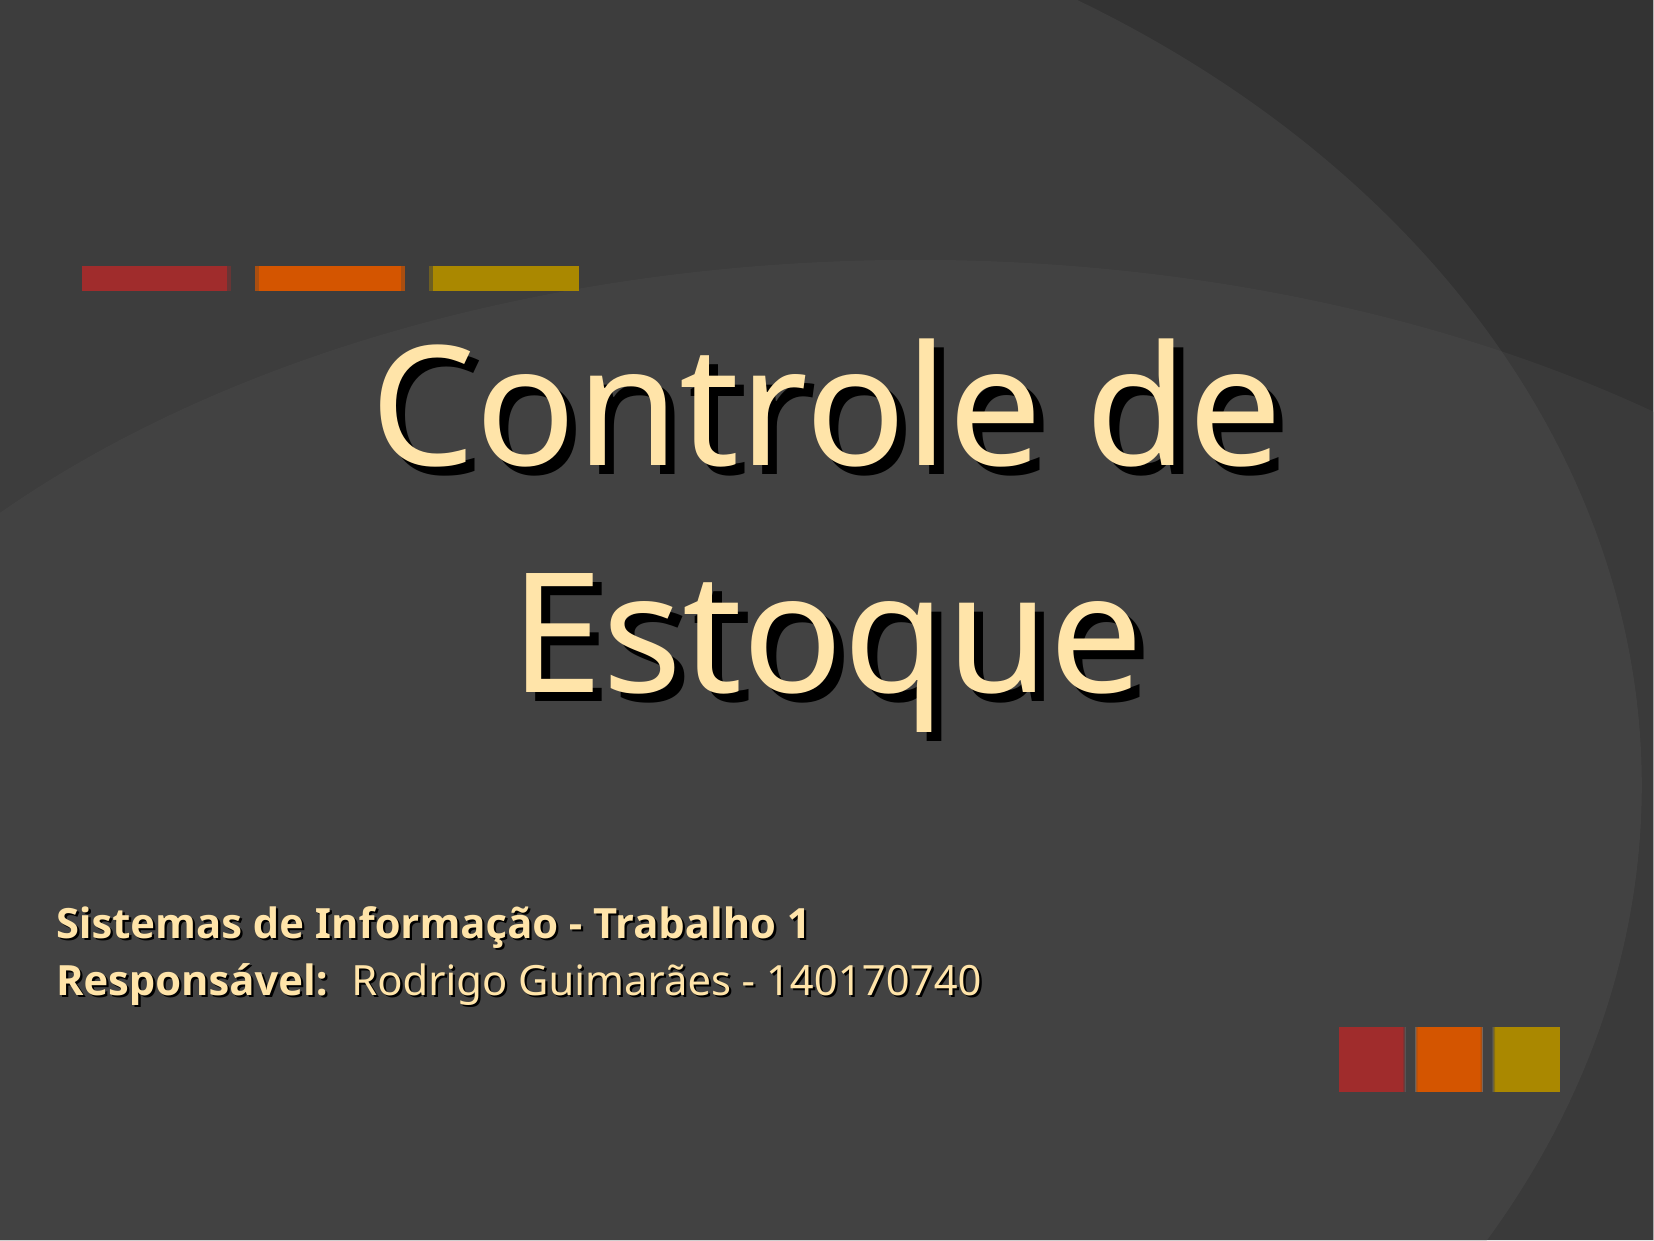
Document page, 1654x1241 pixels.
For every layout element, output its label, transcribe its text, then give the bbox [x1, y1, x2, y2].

picture [1365, 1027, 1560, 1092]
subtitle Controle de Estoque [82, 298, 1571, 730]
text_box Sistemas de Informação - Trabalho 1 Responsável: Rodrigo Guimarães - 140170740 [41, 885, 1365, 1095]
picture [82, 266, 579, 291]
